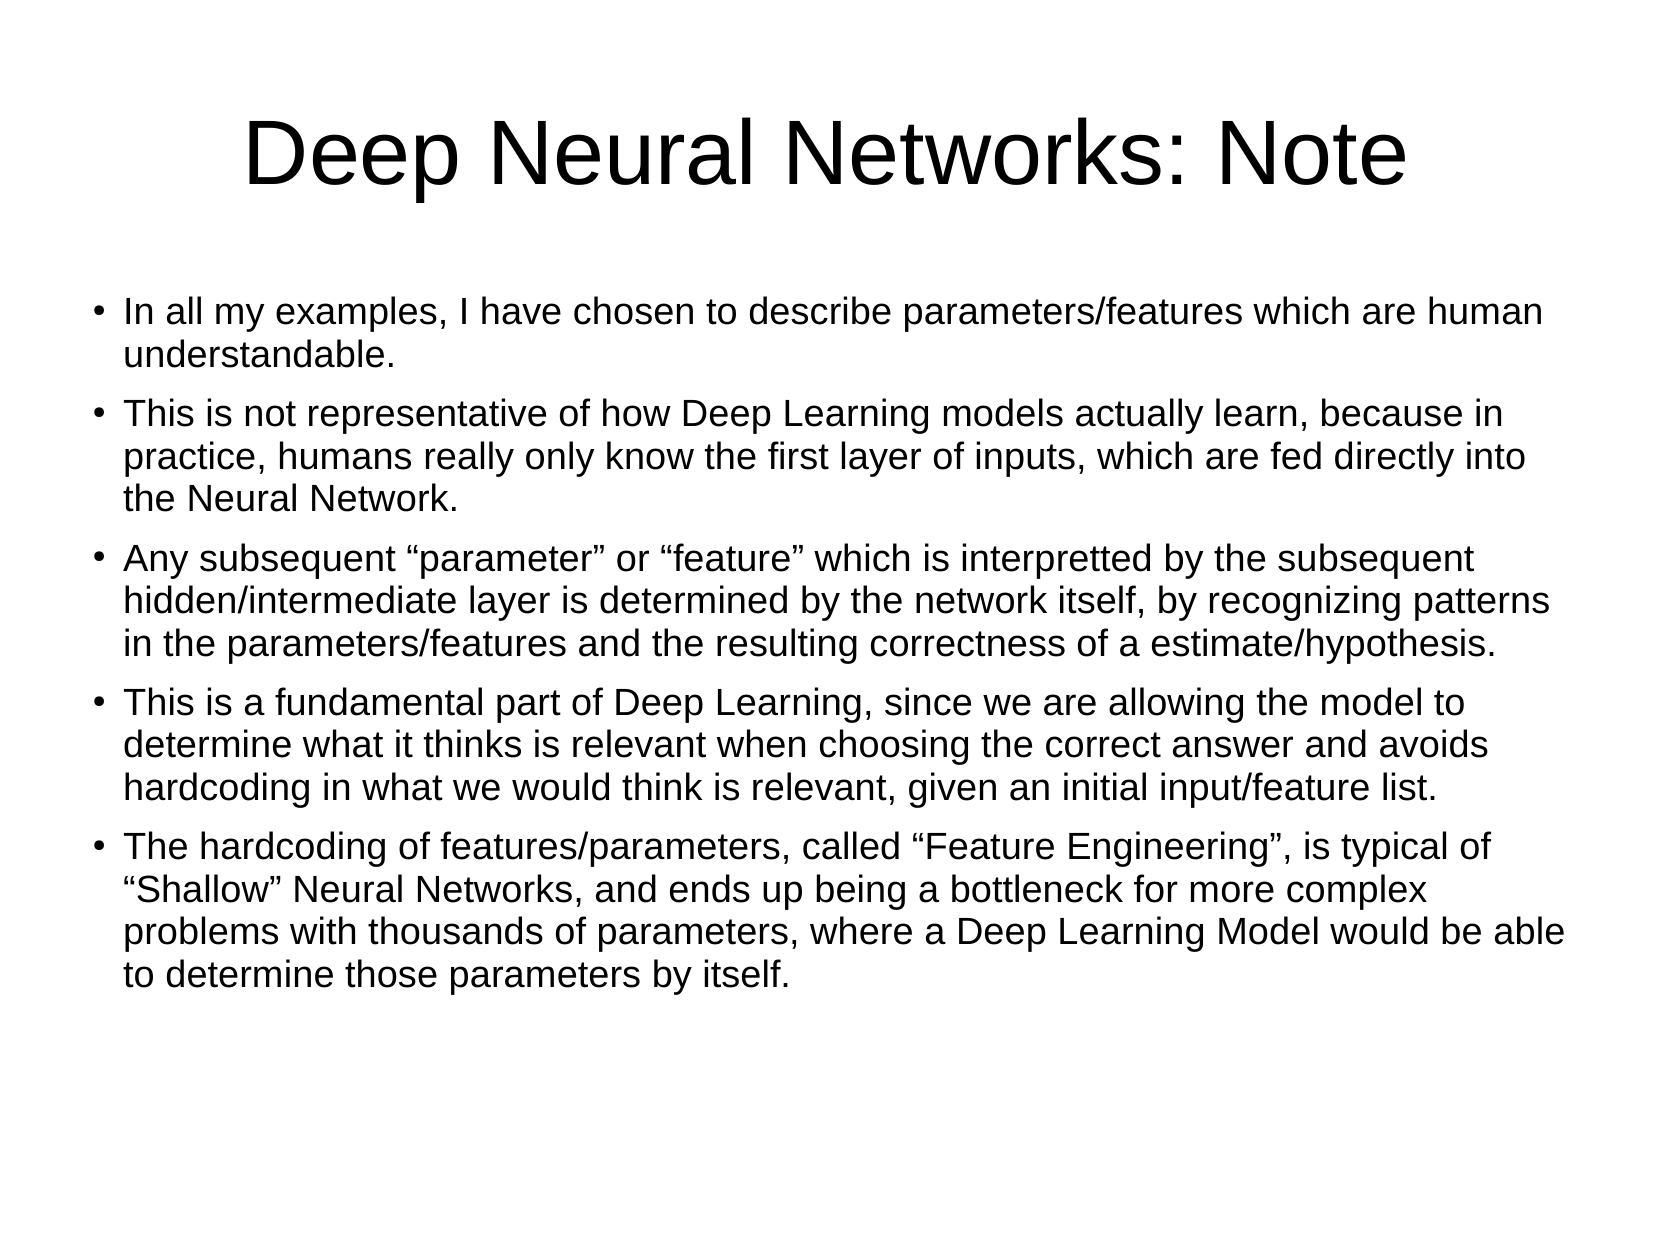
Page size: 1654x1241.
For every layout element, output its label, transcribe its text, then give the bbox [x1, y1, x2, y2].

title Deep Neural Networks: Note [82, 49, 1571, 257]
list In all my examples, I have chosen to describe parameters/features which are human understandable. This is not representative of how Deep Learning models actually learn, because in practice, humans really only know the first layer of inputs, which are fed directly into the Neural Network. Any subsequent “parameter” or “feature” which is interpretted by the subsequent hidden/intermediate layer is determined by the network itself, by recognizing patterns in the parameters/features and the resulting correctness of a estimate/hypothesis. This is a fundamental part of Deep Learning, since we are allowing the model to determine what it thinks is relevant when choosing the correct answer and avoids hardcoding in what we would think is relevant, given an initial input/feature list. The hardcoding of features/parameters, called “Feature Engineering”, is typical of “Shallow” Neural Networks, and ends up being a bottleneck for more complex problems with thousands of parameters, where a Deep Learning Model would be able to determine those parameters by itself. [82, 290, 1571, 1010]
